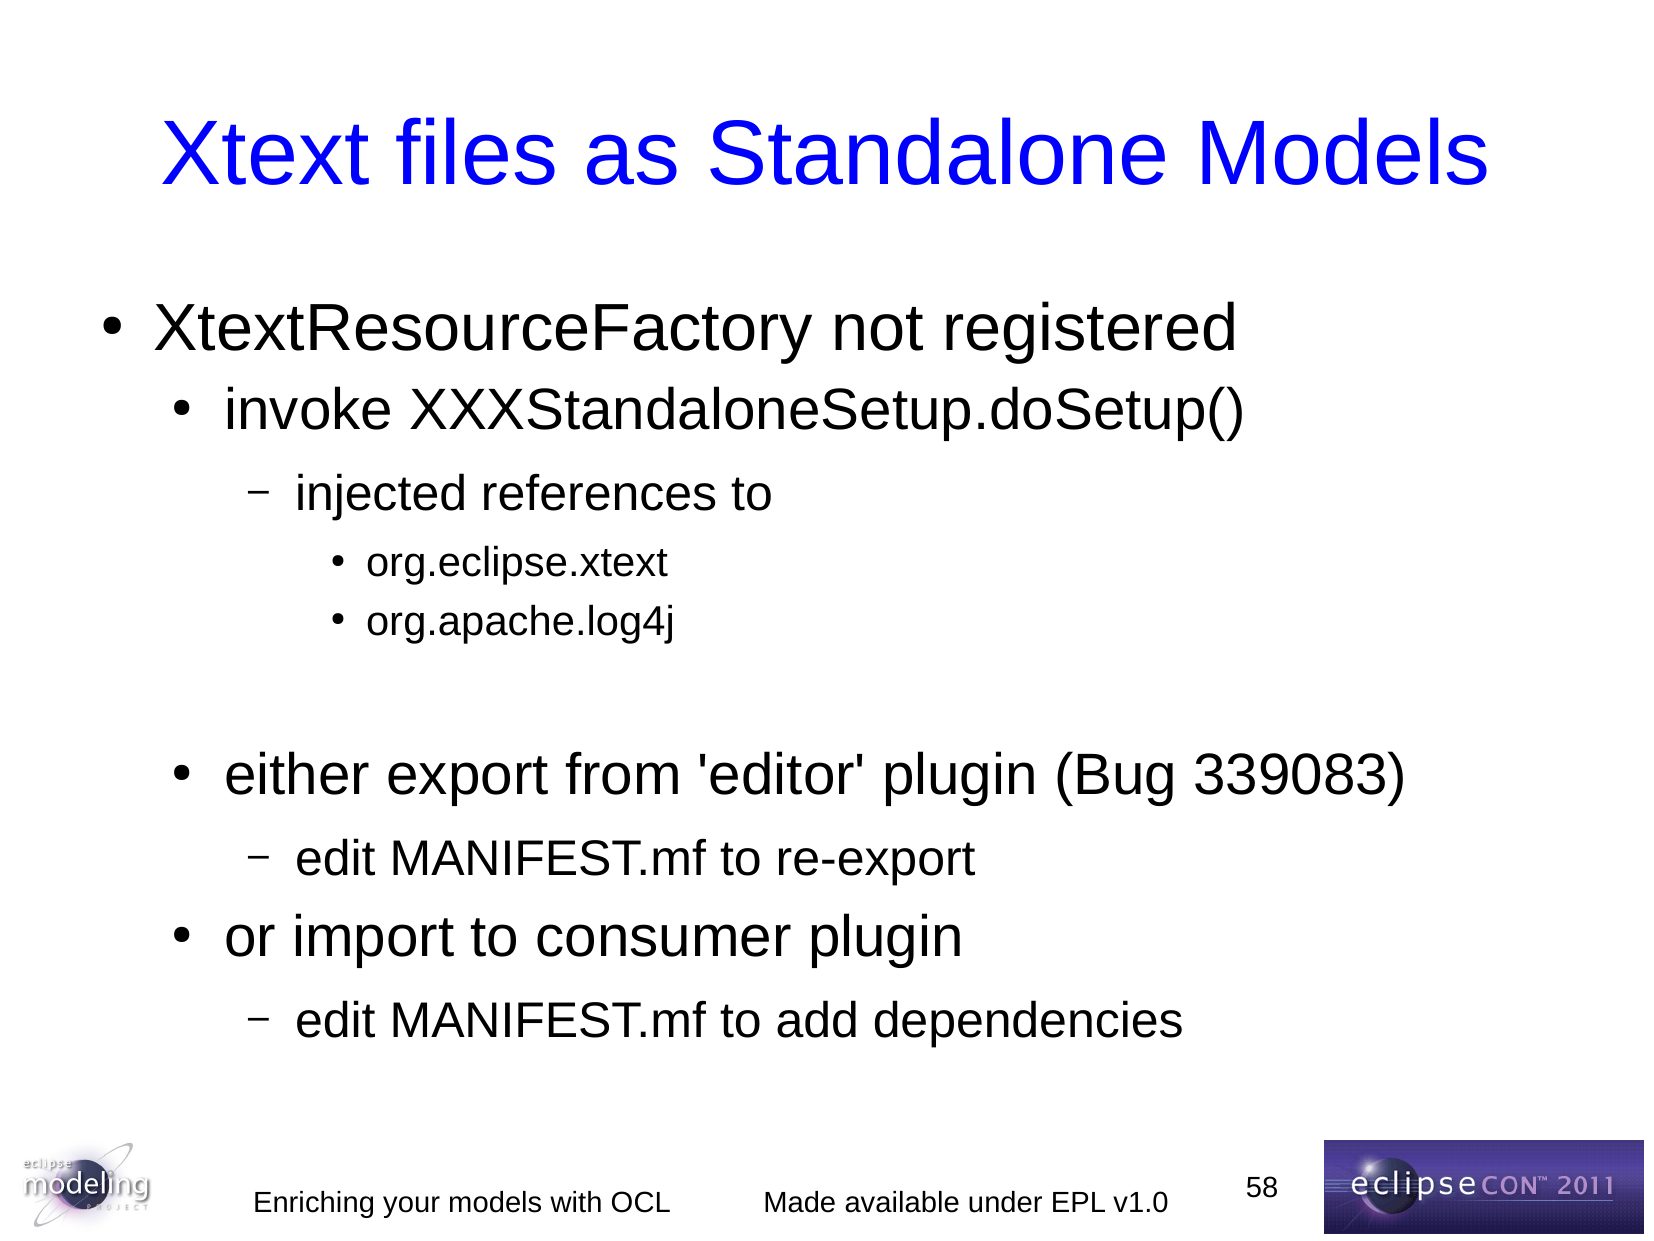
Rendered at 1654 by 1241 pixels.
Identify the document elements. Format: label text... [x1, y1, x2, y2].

list XtextResourceFactory not registered invoke XXXStandaloneSetup.doSetup() injected references to org.eclipse.xtext org.apache.log4j either export from 'editor' plugin (Bug 339083) edit MANIFEST.mf to re-export or import to consumer plugin edit MANIFEST.mf to add dependencies [82, 290, 1571, 1094]
picture [1324, 1140, 1644, 1234]
picture [9, 1136, 156, 1235]
title Xtext files as Standalone Models [82, 56, 1571, 250]
